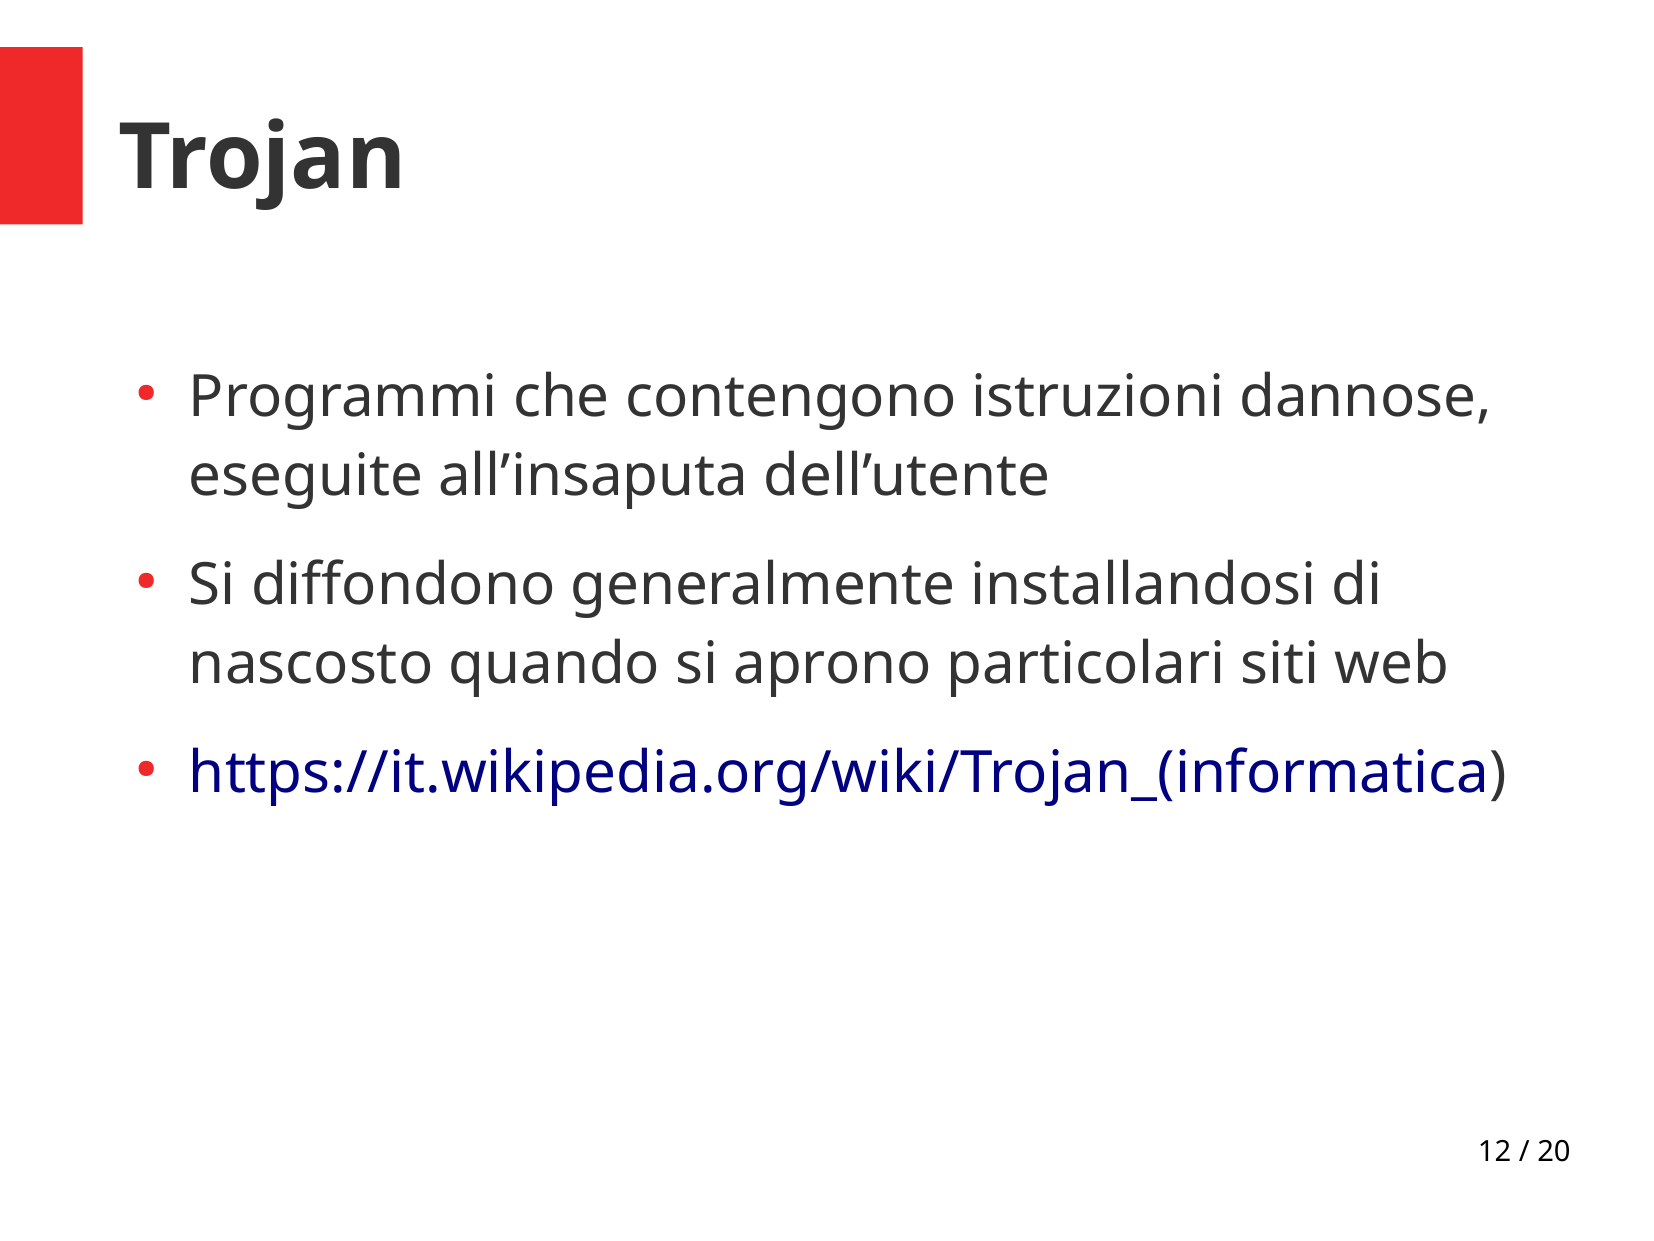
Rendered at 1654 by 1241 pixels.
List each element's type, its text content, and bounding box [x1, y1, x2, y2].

title Trojan [118, 49, 1571, 257]
list Programmi che contengono istruzioni dannose, eseguite all’insaputa dell’utente Si diffondono generalmente installandosi di nascosto quando si aprono particolari siti web https://it.wikipedia.org/wiki/Trojan_(informatica) [118, 354, 1536, 1074]
